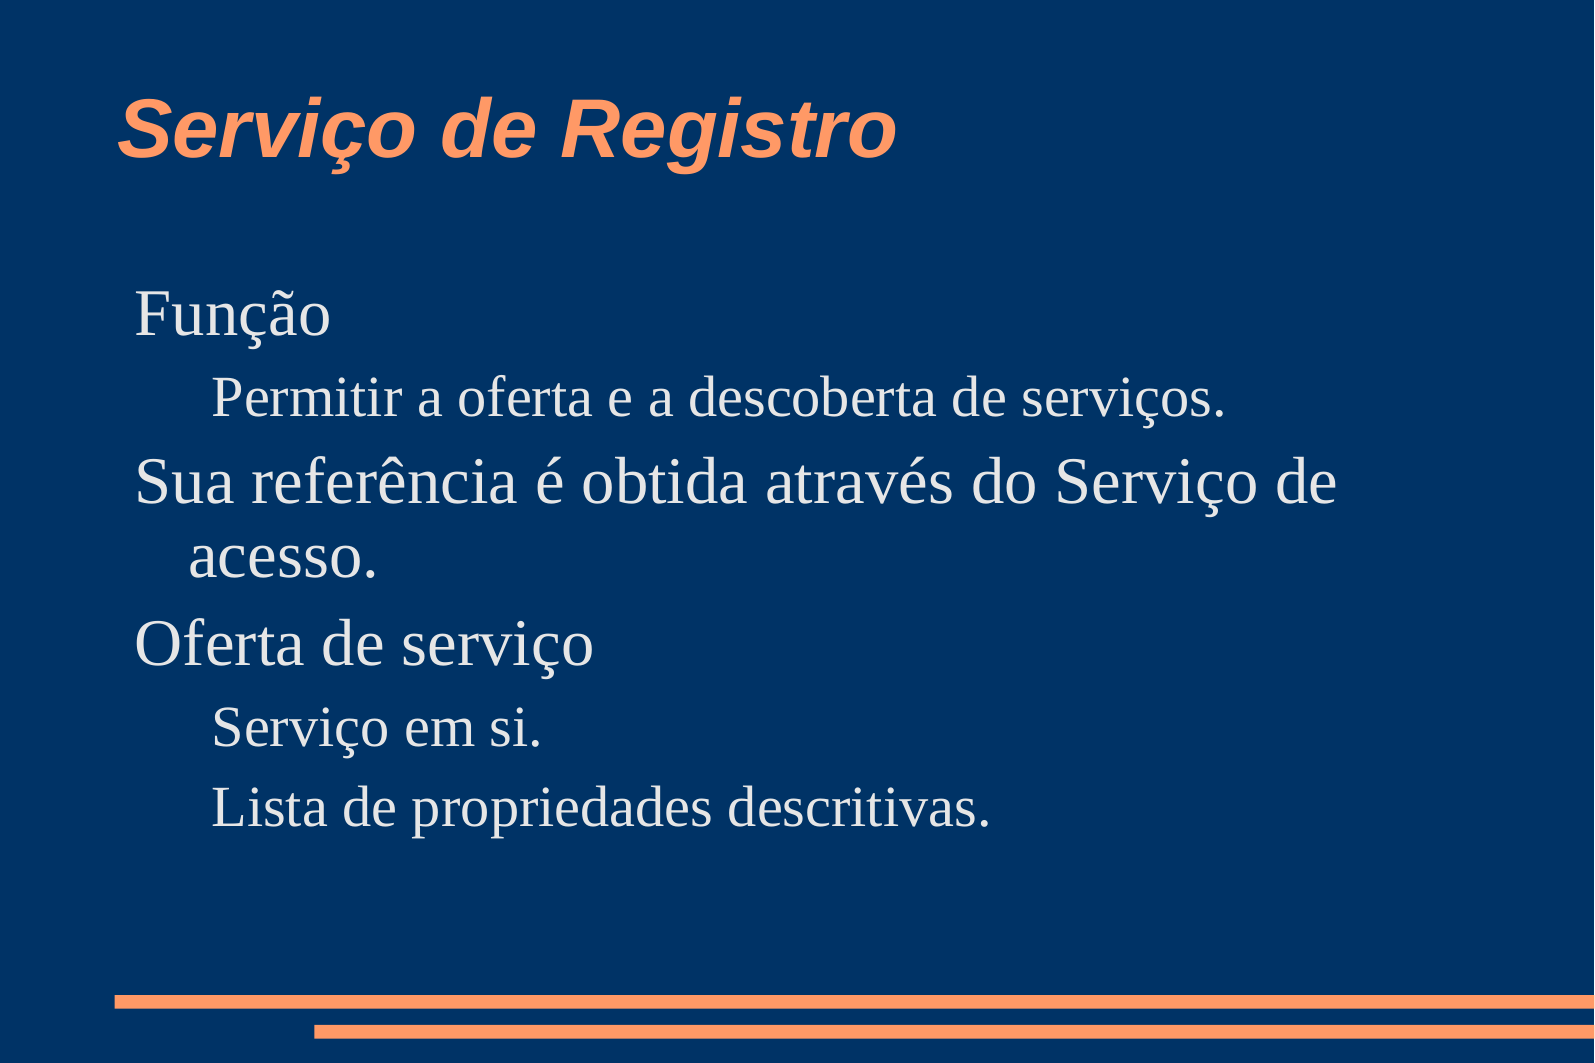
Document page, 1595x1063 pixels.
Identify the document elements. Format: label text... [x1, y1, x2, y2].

list Função Permitir a oferta e a descoberta de serviços. Sua referência é obtida através do Serviço de acesso. Oferta de serviço Serviço em si. Lista de propriedades descritivas. [117, 276, 1505, 971]
title Serviço de Registro [117, 39, 1479, 218]
